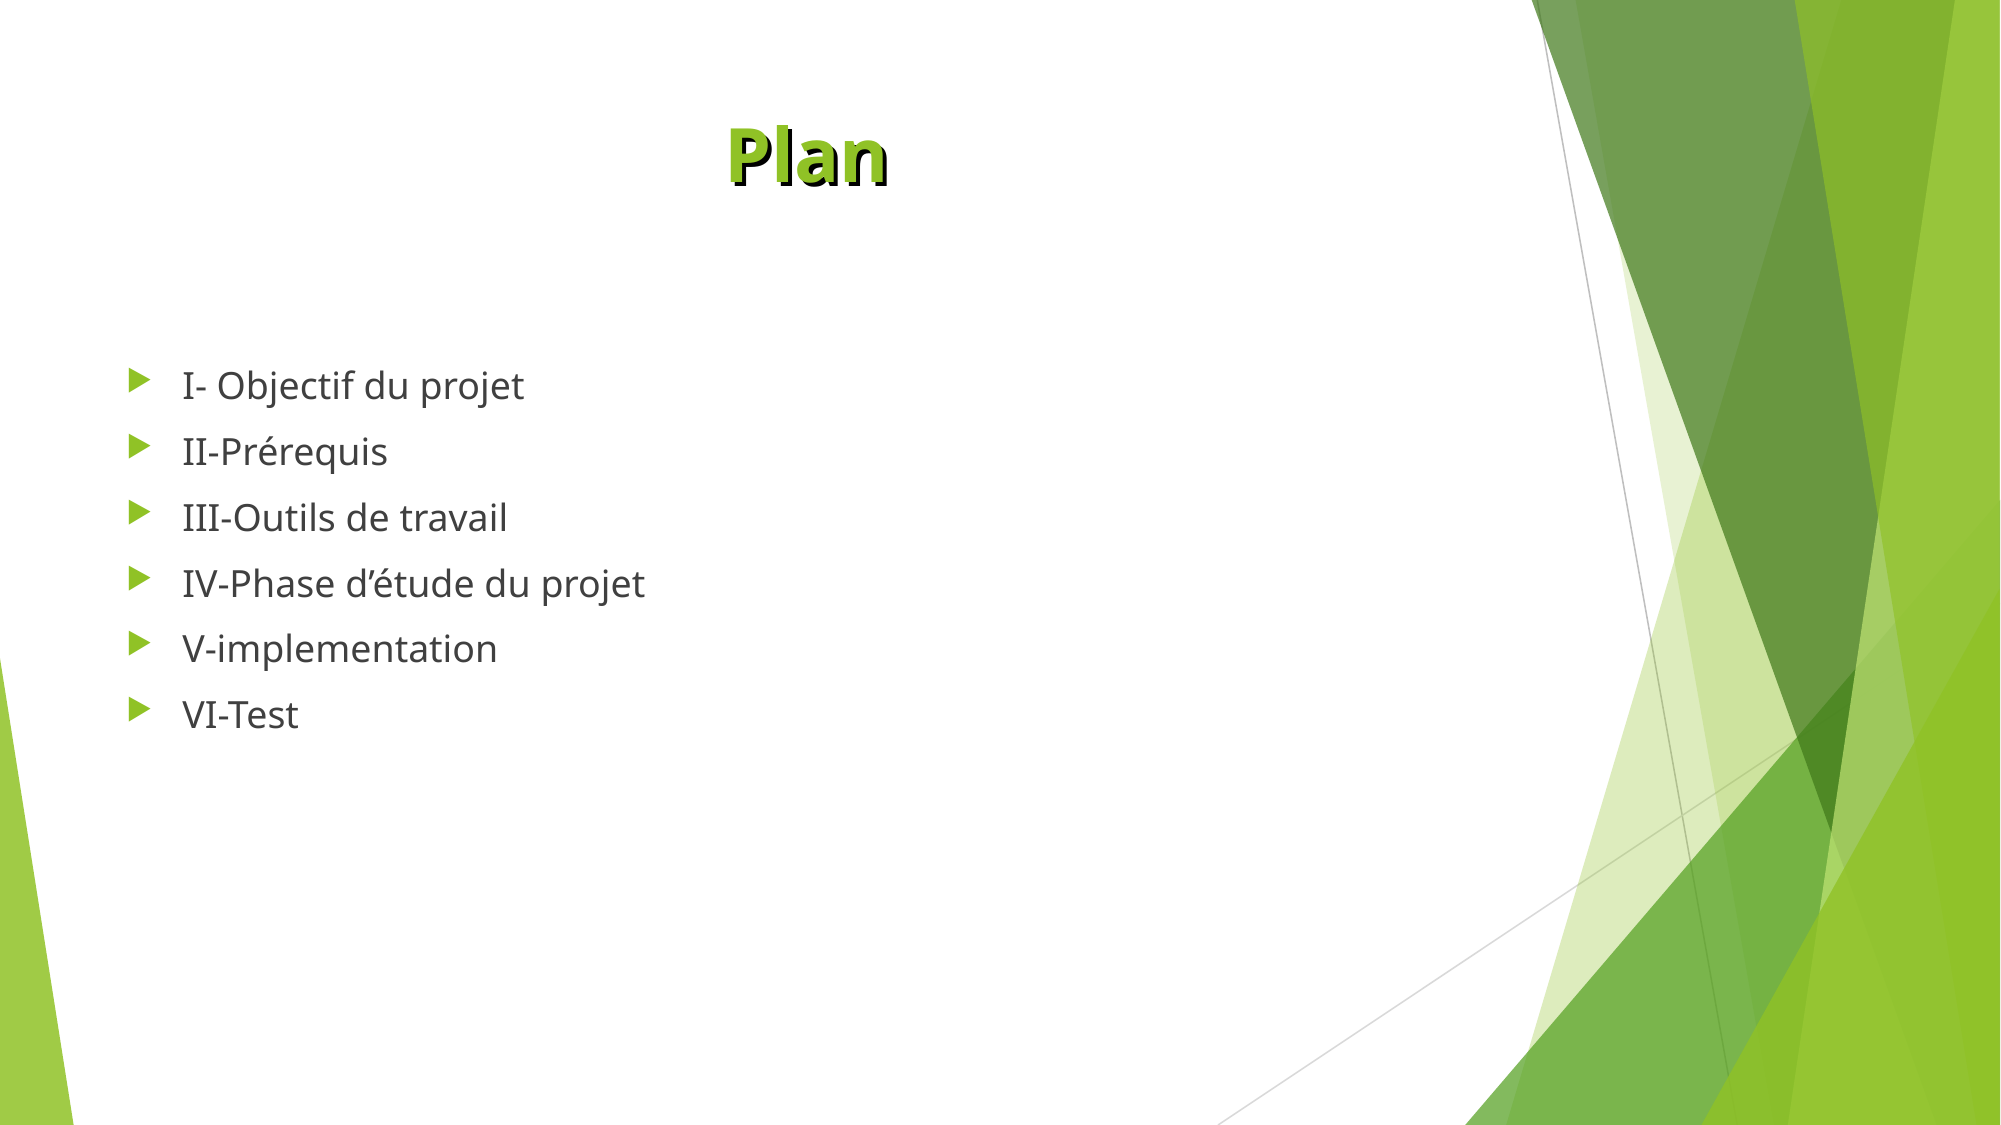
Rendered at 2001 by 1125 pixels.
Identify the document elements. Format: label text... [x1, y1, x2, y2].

list I- Objectif du projet II-Prérequis III-Outils de travail IV-Phase d’étude du projet V-implementation VI-Test [111, 354, 1522, 992]
title Plan [111, 99, 1522, 317]
